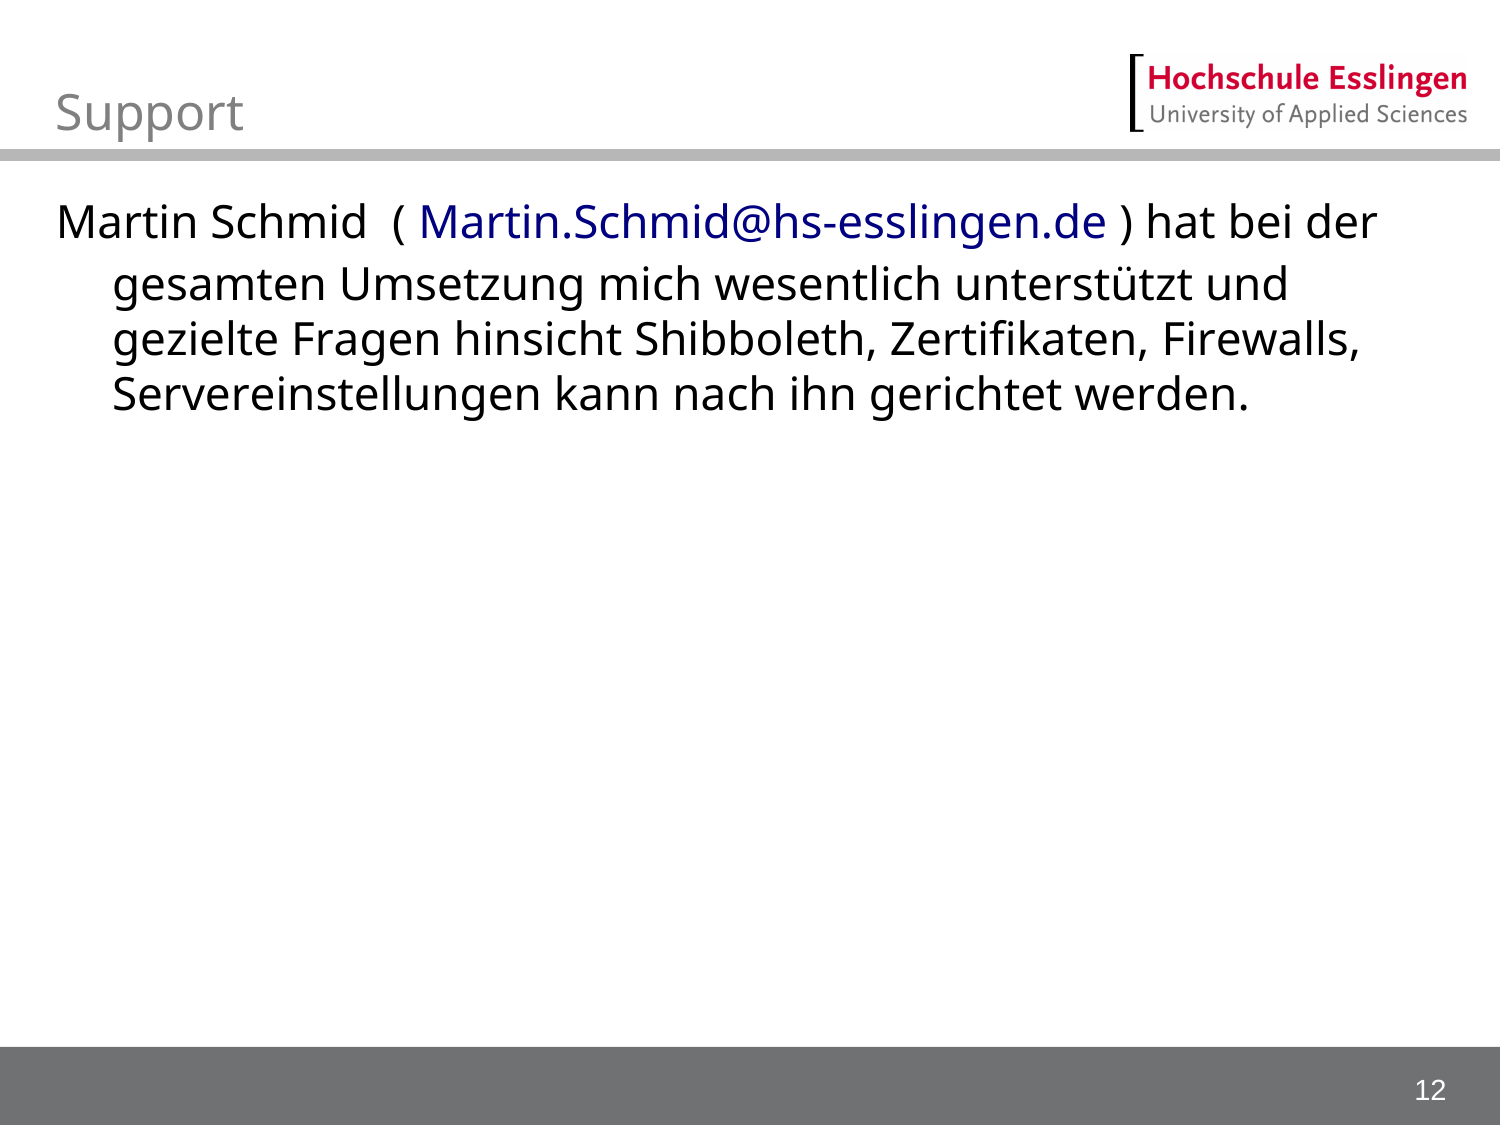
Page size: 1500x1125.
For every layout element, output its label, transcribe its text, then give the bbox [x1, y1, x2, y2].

picture [1130, 54, 1467, 132]
list Martin Schmid ( Martin.Schmid@hs-esslingen.de ) hat bei der gesamten Umsetzung mich wesentlich unterstützt und gezielte Fragen hinsicht Shibboleth, Zertifikaten, Firewalls, Servereinstellungen kann nach ihn gerichtet werden. [41, 184, 1447, 984]
title Support [41, 6, 1104, 149]
